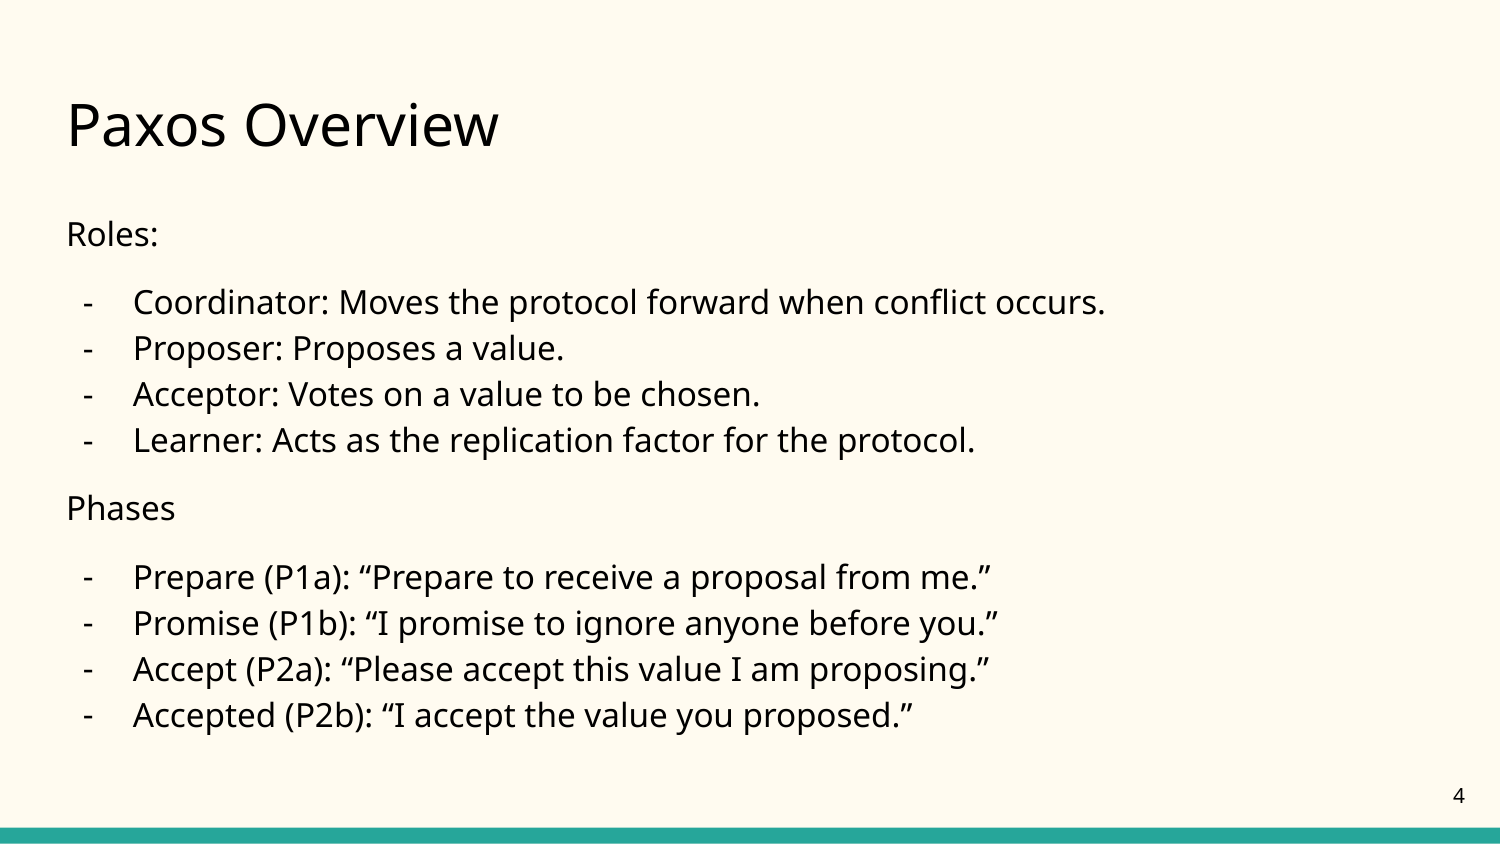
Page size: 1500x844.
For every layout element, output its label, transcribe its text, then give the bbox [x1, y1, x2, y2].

title Paxos Overview [51, 72, 1449, 174]
list Roles: Coordinator: Moves the protocol forward when conflict occurs. Proposer: Proposes a value. Acceptor: Votes on a value to be chosen. Learner: Acts as the replication factor for the protocol. Phases Prepare (P1a): “Prepare to receive a proposal from me.” Promise (P1b): “I promise to ignore anyone before you.” Accept (P2a): “Please accept this value I am proposing.” Accepted (P2b): “I accept the value you proposed.” [51, 192, 1449, 750]
slide_number <number> [1389, 764, 1480, 830]
